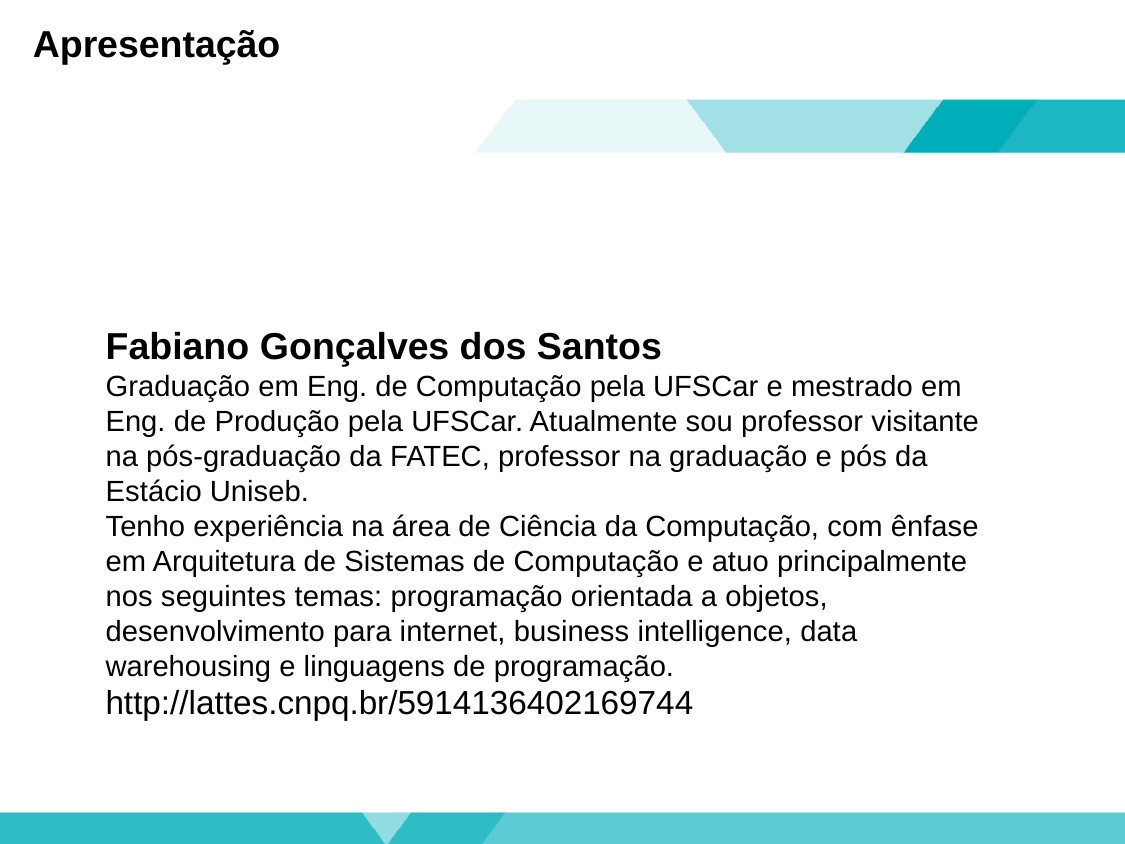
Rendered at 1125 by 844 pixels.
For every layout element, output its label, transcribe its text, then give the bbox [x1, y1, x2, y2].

title Apresentação [18, 18, 447, 88]
text_box Fabiano Gonçalves dos Santos Graduação em Eng. de Computação pela UFSCar e mestrado em Eng. de Produção pela UFSCar. Atualmente sou professor visitante na pós-graduação da FATEC, professor na graduação e pós da Estácio Uniseb. Tenho experiência na área de Ciência da Computação, com ênfase em Arquitetura de Sistemas de Computação e atuo principalmente nos seguintes temas: programação orientada a objetos, desenvolvimento para internet, business intelligence, data warehousing e linguagens de programação. http://lattes.cnpq.br/5914136402169744 [90, 314, 1026, 730]
picture [0, 0, 1125, 844]
